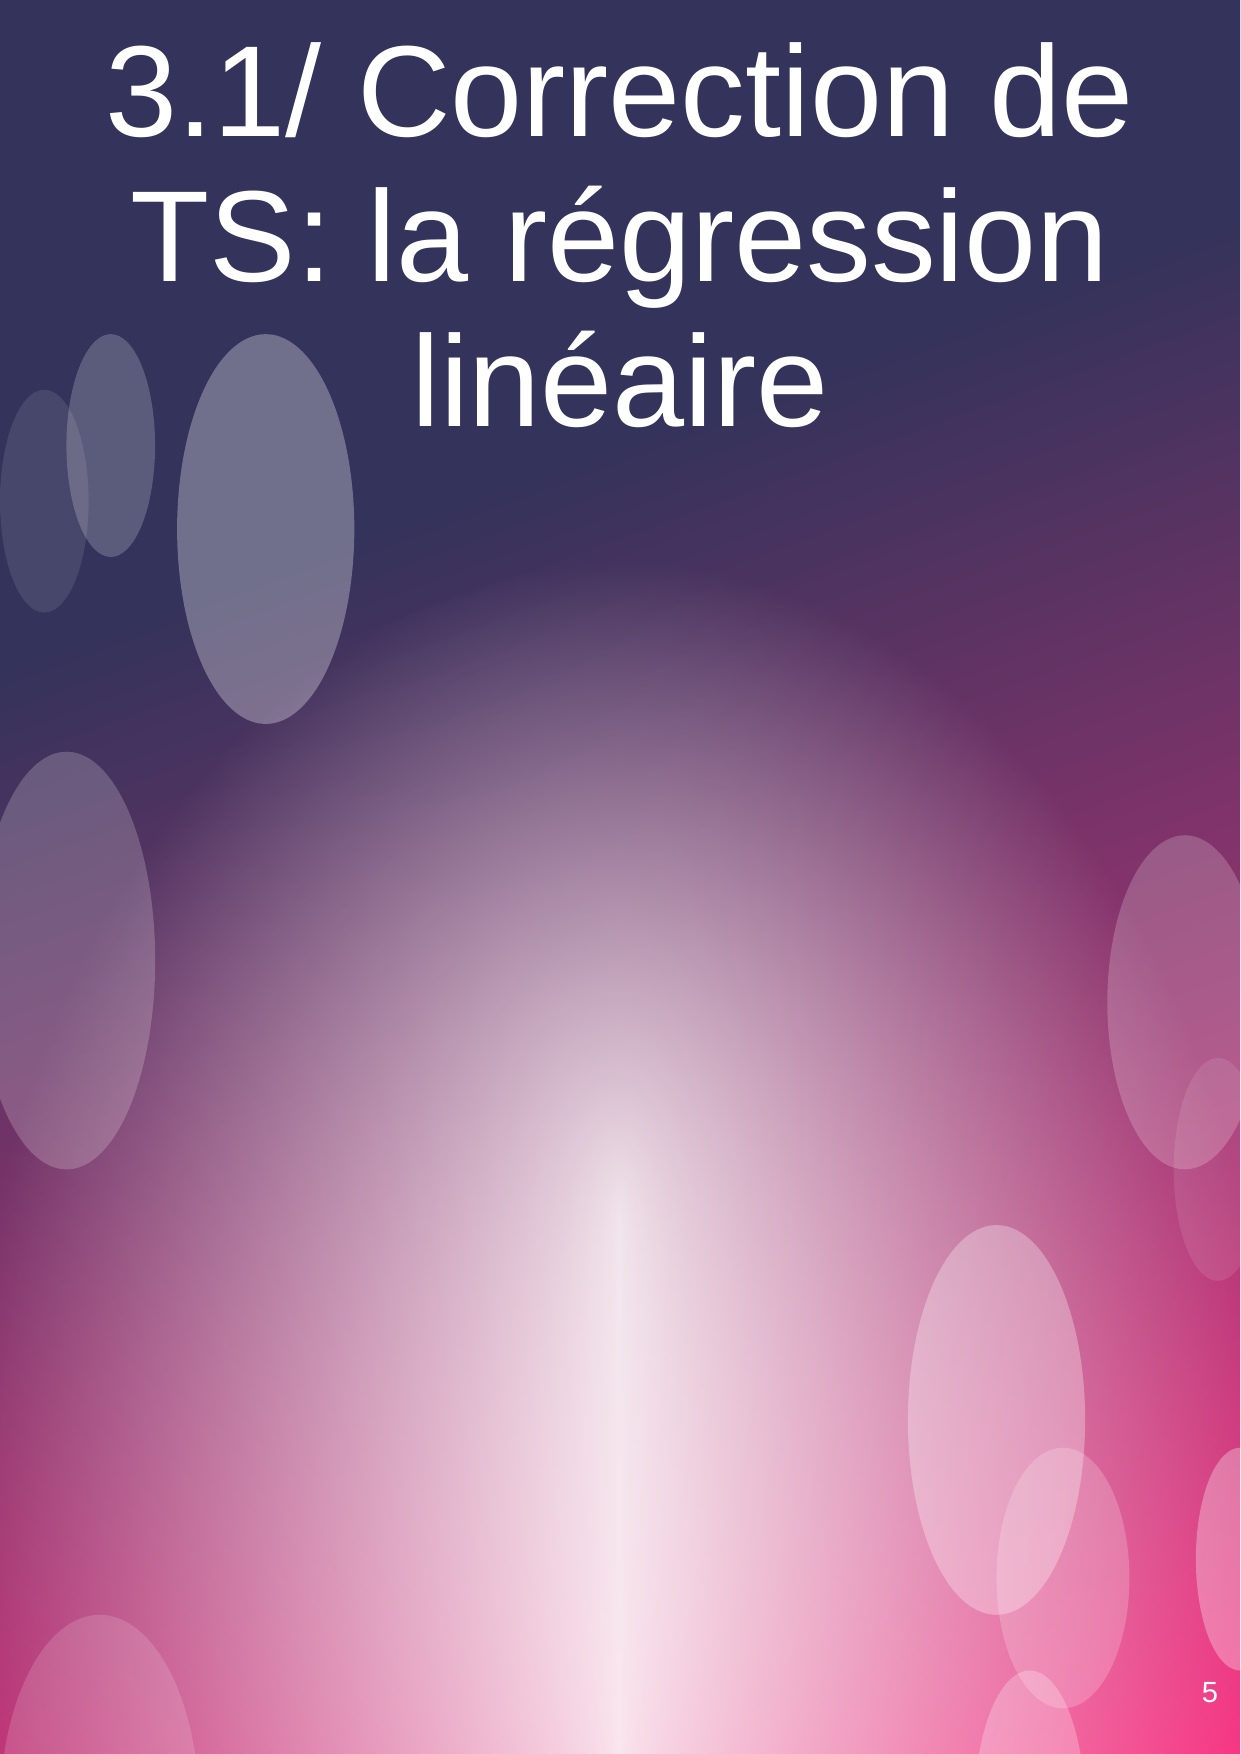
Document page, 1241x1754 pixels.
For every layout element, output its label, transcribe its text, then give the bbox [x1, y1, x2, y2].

title 3.1/ Correction de TS: la régression linéaire [66, 19, 1174, 454]
